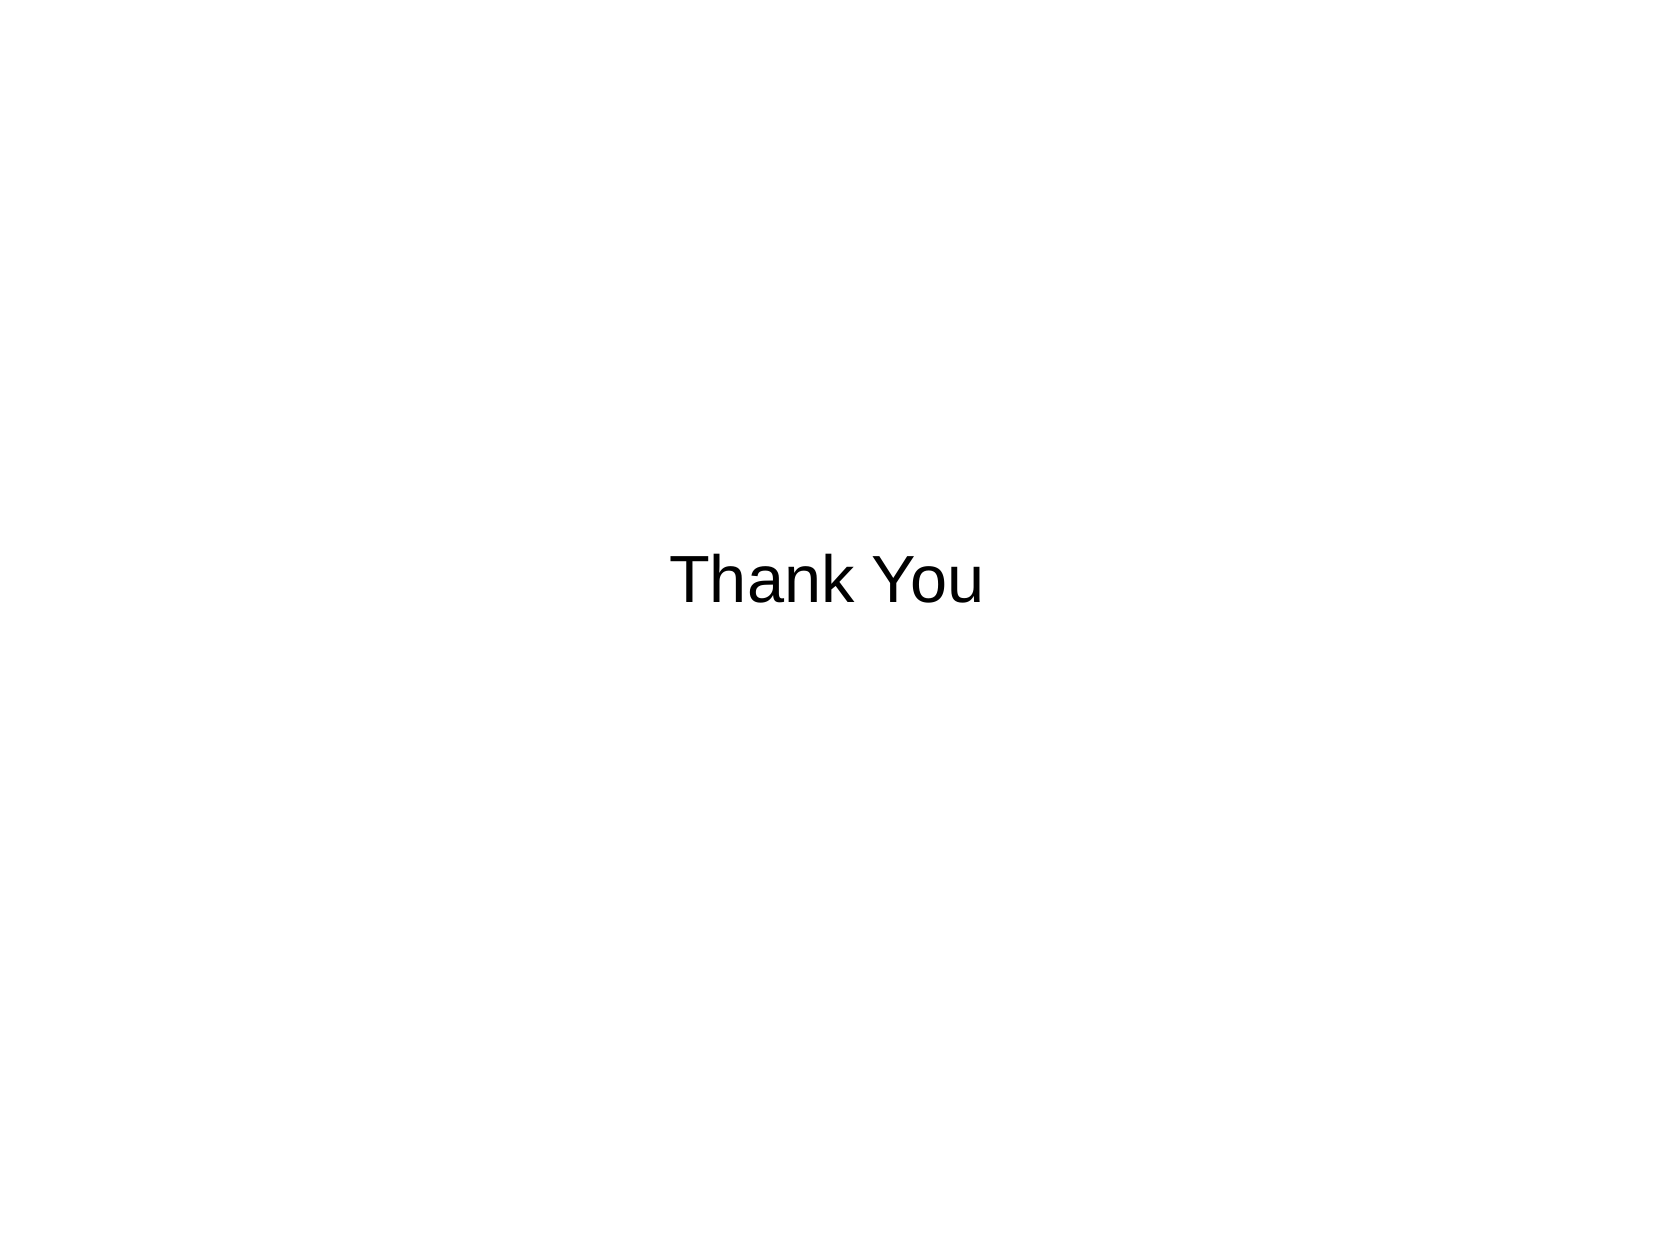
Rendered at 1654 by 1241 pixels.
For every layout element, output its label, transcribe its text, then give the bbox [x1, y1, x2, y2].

subtitle Thank You [82, 56, 1571, 1102]
